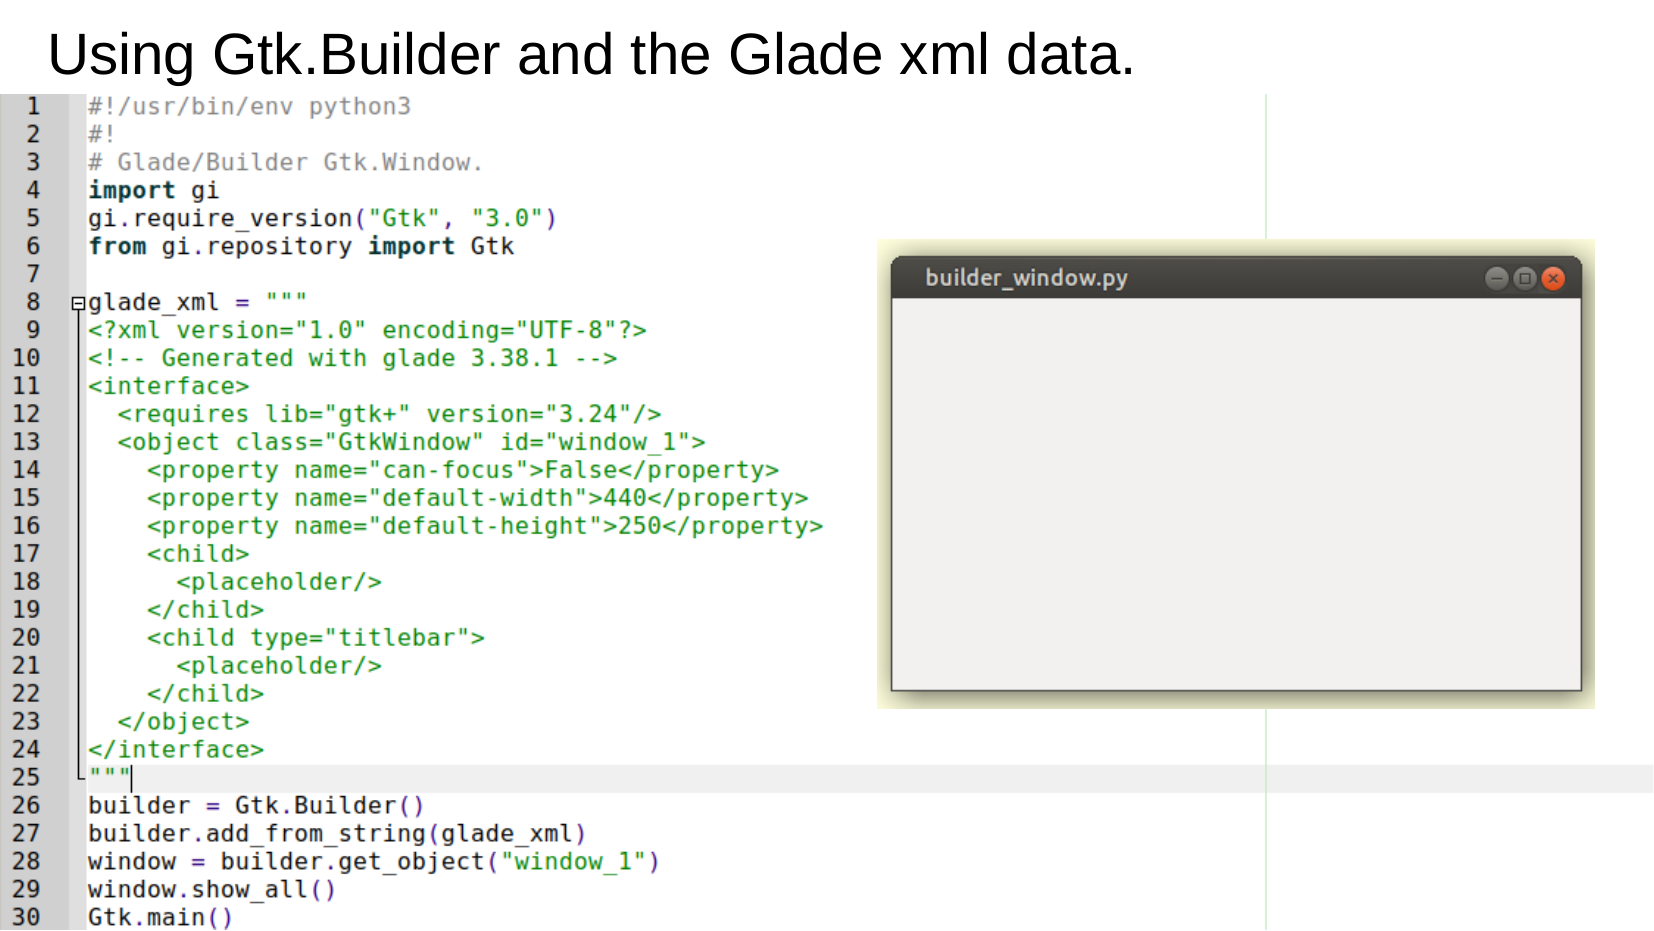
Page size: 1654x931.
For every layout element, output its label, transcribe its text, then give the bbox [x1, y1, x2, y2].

title Using Gtk.Builder and the Glade xml data. [47, 16, 1571, 92]
picture [0, 94, 1654, 931]
